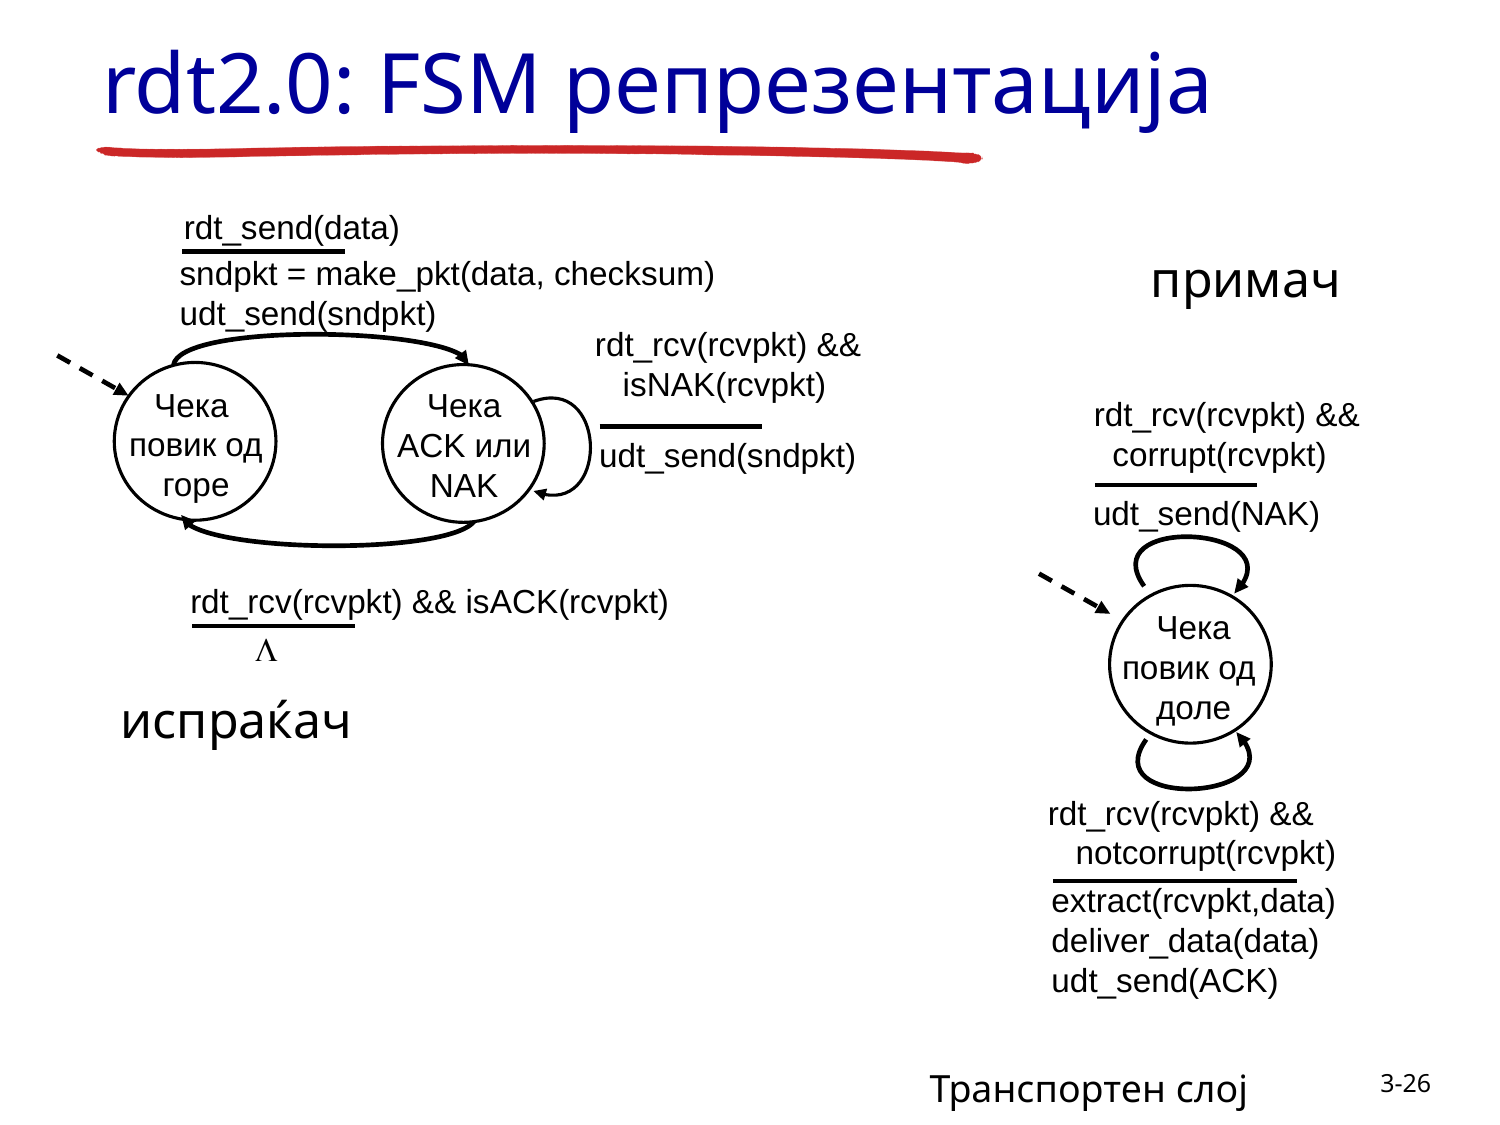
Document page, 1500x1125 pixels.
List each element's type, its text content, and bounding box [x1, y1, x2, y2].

text_box испраќач [105, 681, 367, 757]
text_box [390, 477, 537, 523]
text_box rdt_send(data) [169, 198, 540, 270]
title rdt2.0: FSM репрезентација [87, 23, 1363, 193]
text_box [1118, 700, 1263, 744]
text_box [123, 477, 268, 521]
text_box sndpkt = make_pkt(data, checksum) udt_send(sndpkt) [164, 244, 763, 311]
text_box [1145, 585, 1236, 599]
text_box [482, 477, 490, 485]
text_box [421, 364, 506, 376]
text_box udt_send(sndpkt) [584, 426, 874, 493]
text_box rdt_rcv(rcvpkt) && corrupt(rcvpkt) [1079, 385, 1394, 438]
text_box rdt_rcv(rcvpkt) && notcorrupt(rcvpkt) [1033, 784, 1387, 900]
text_box Чека повик од доле [1095, 599, 1293, 700]
text_box udt_send(NAK) [1078, 484, 1379, 527]
slide_number 3-<number> [1365, 1060, 1477, 1106]
text_box примач [1136, 240, 1356, 316]
footer Транспортен слој [914, 1057, 1390, 1105]
text_box [460, 478, 468, 488]
text_box extract(rcvpkt,data) deliver_data(data) udt_send(ACK) [1036, 871, 1389, 974]
text_box rdt_rcv(rcvpkt) && isNAK(rcvpkt) [580, 315, 923, 420]
text_box [149, 362, 241, 376]
text_box [438, 477, 448, 493]
text_box rdt_rcv(rcvpkt) && isACK(rcvpkt) [175, 572, 758, 620]
text_box Чека повик од горе [97, 376, 295, 477]
text_box L [239, 621, 293, 676]
text_box Чека ACK или NAK [376, 376, 553, 477]
